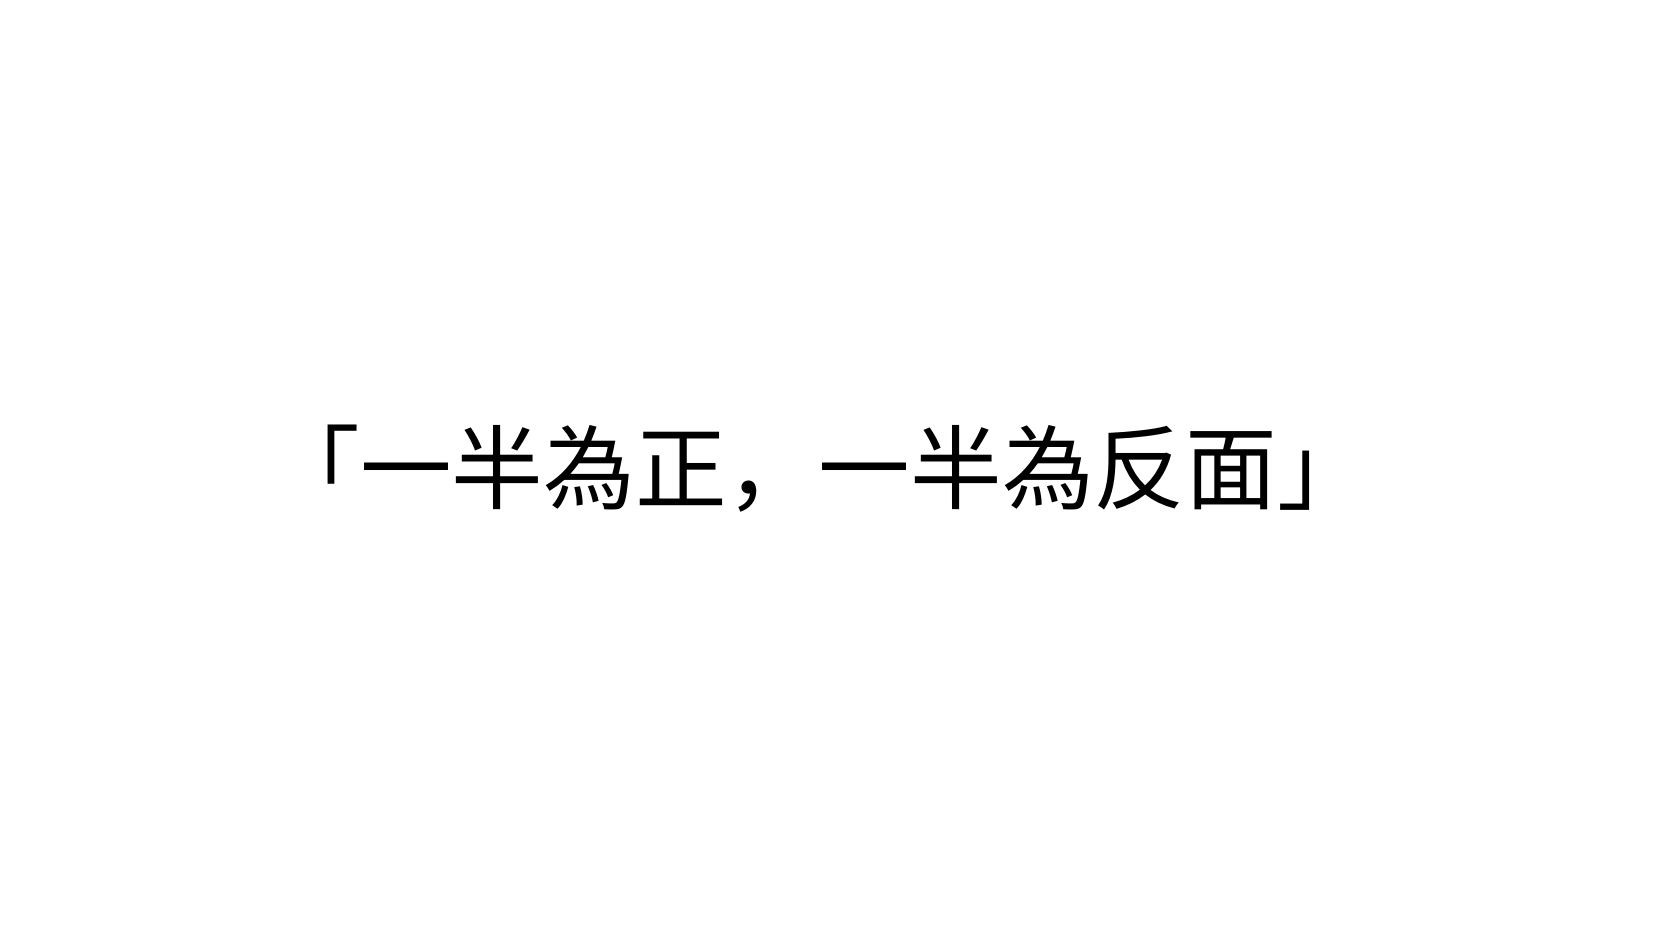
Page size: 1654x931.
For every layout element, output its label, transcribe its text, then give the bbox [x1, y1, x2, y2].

title 「一半為正，一半為反面」 [75, 384, 1564, 541]
